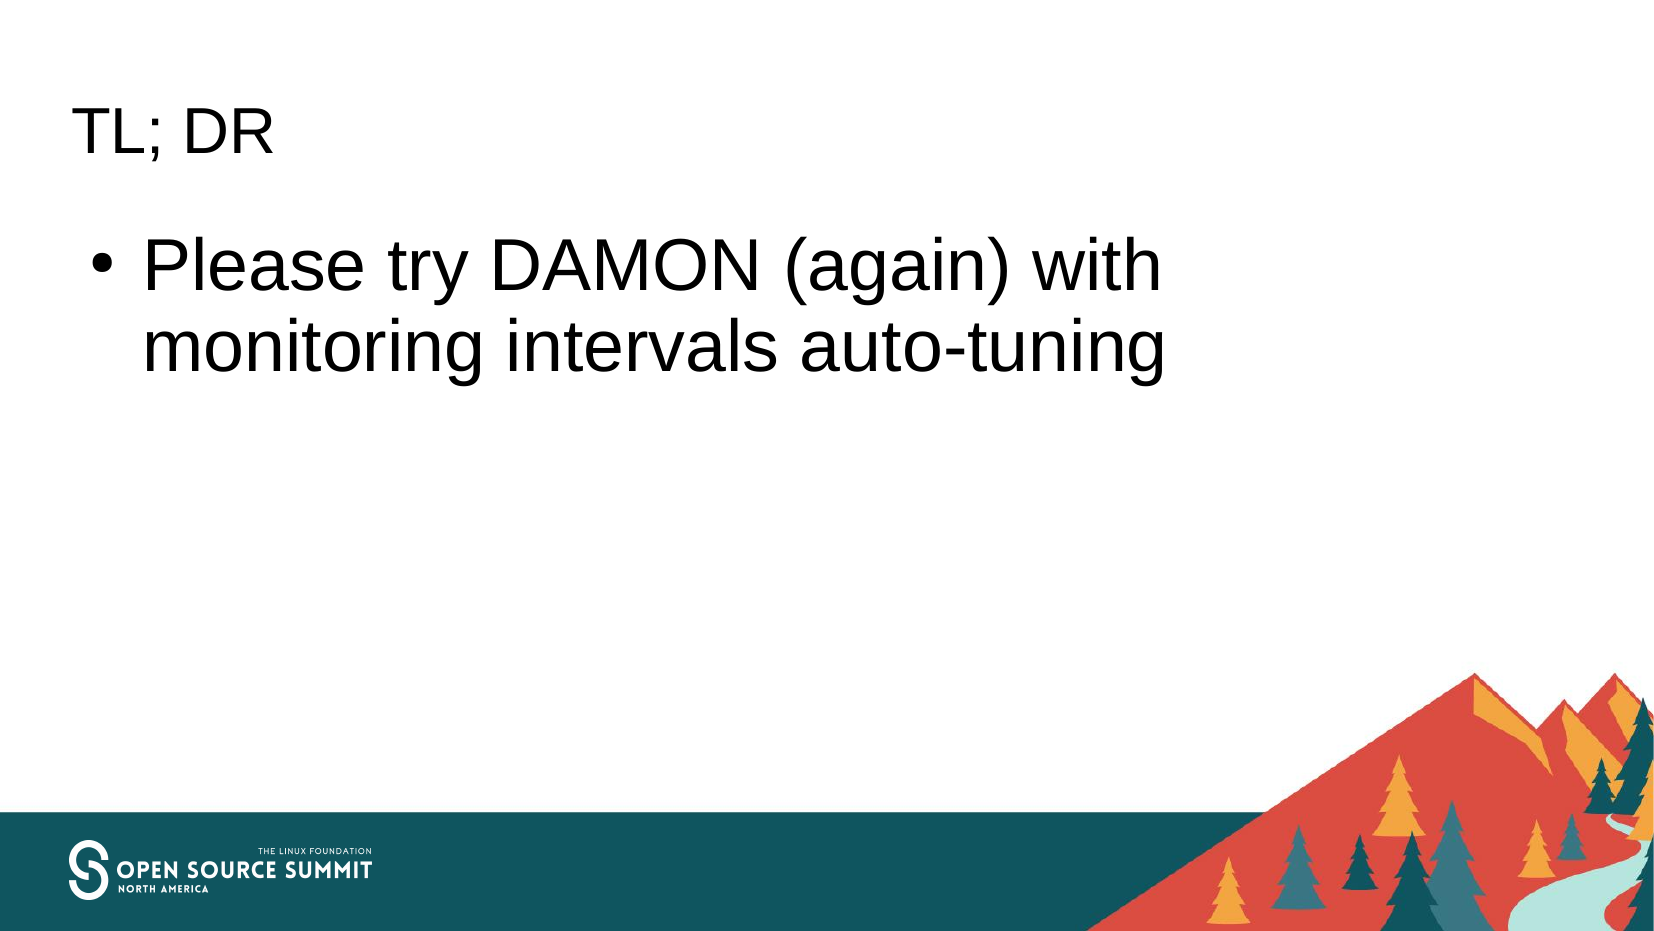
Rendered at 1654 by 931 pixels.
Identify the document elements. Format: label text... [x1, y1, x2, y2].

title TL; DR [56, 80, 1598, 185]
list Please try DAMON (again) with monitoring intervals auto-tuning [56, 208, 1598, 809]
picture [0, 0, 1654, 931]
